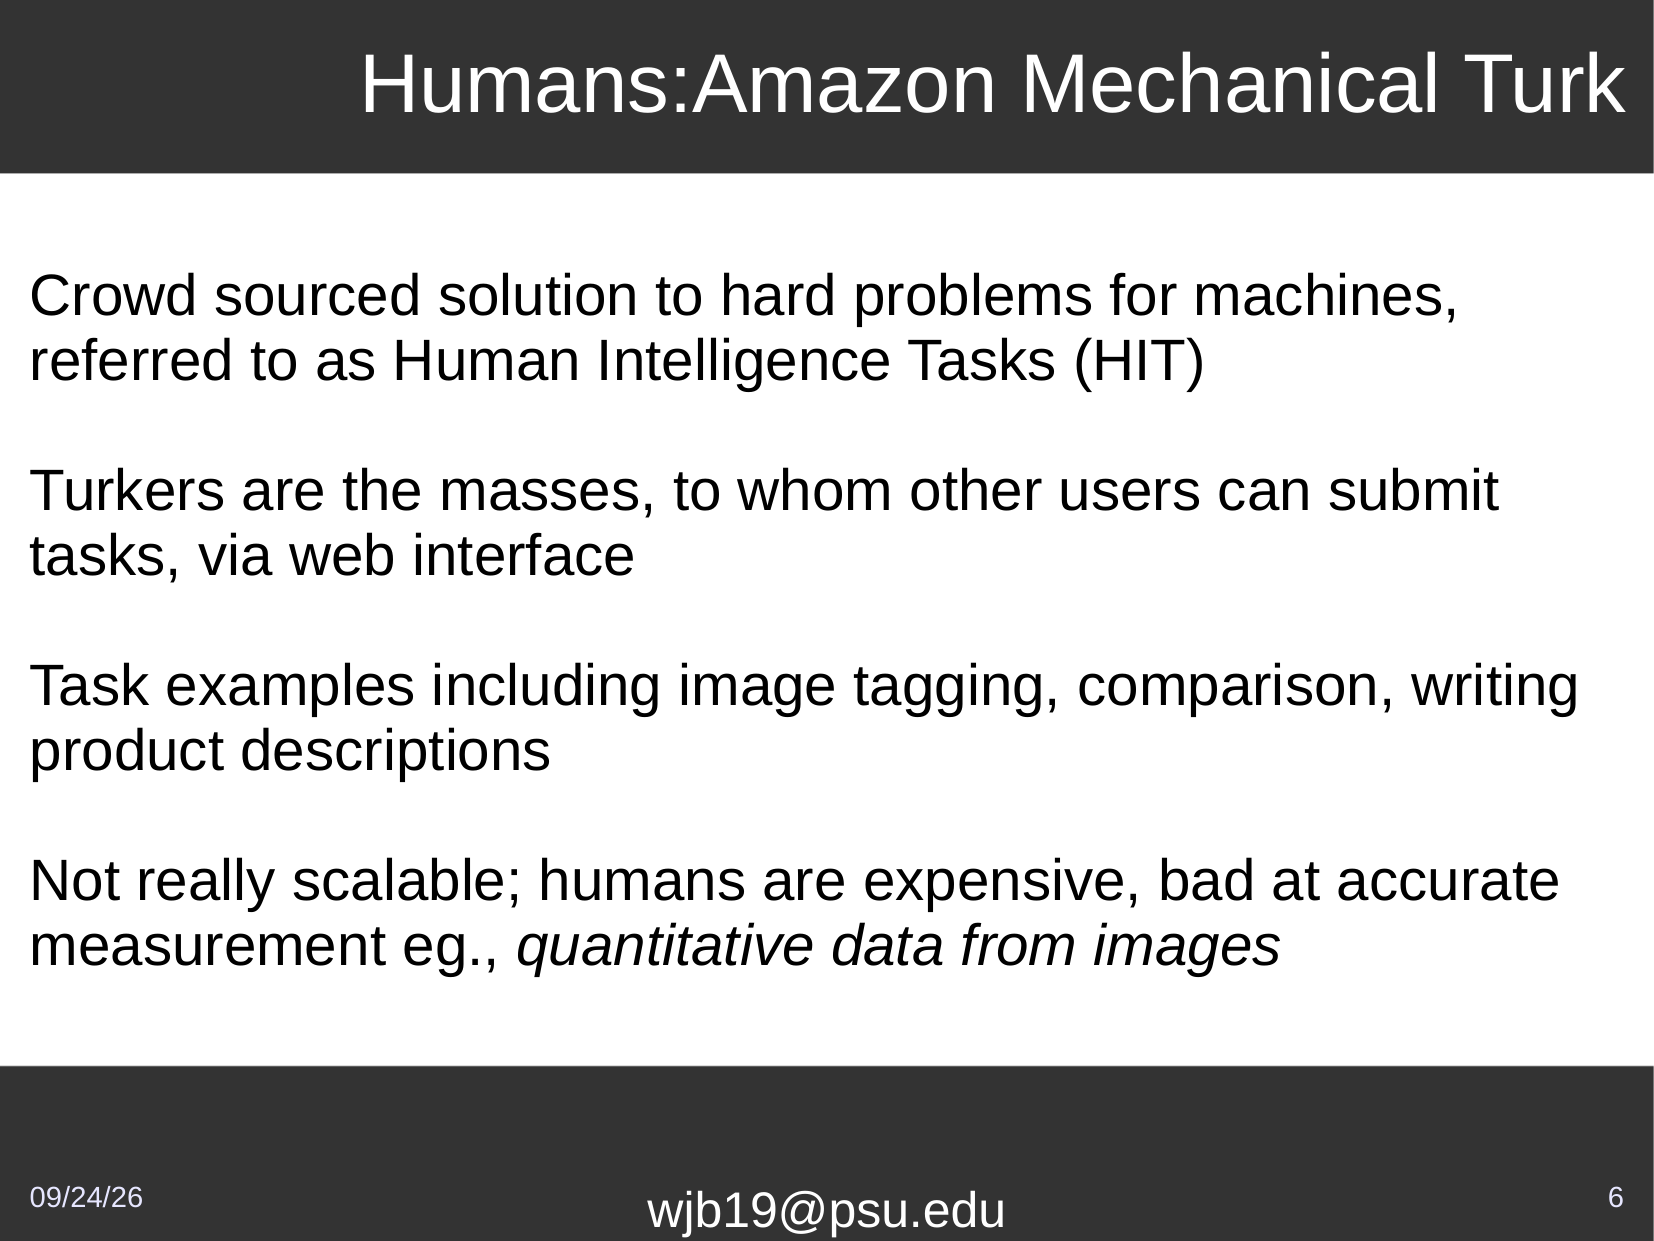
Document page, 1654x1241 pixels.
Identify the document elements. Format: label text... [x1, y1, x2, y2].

picture [0, 0, 1654, 1241]
title Crowd sourced solution to hard problems for machines, referred to as Human Intelligence Tasks (HIT) Turkers are the masses, to whom other users can submit tasks, via web interface Task examples including image tagging, comparison, writing product descriptions Not really scalable; humans are expensive, bad at accurate measurement eg., quantitative data from images [29, 214, 1625, 1027]
subtitle wjb19@psu.edu [29, 1182, 1625, 1239]
text_box Humans:Amazon Mechanical Turk [344, 30, 1642, 138]
